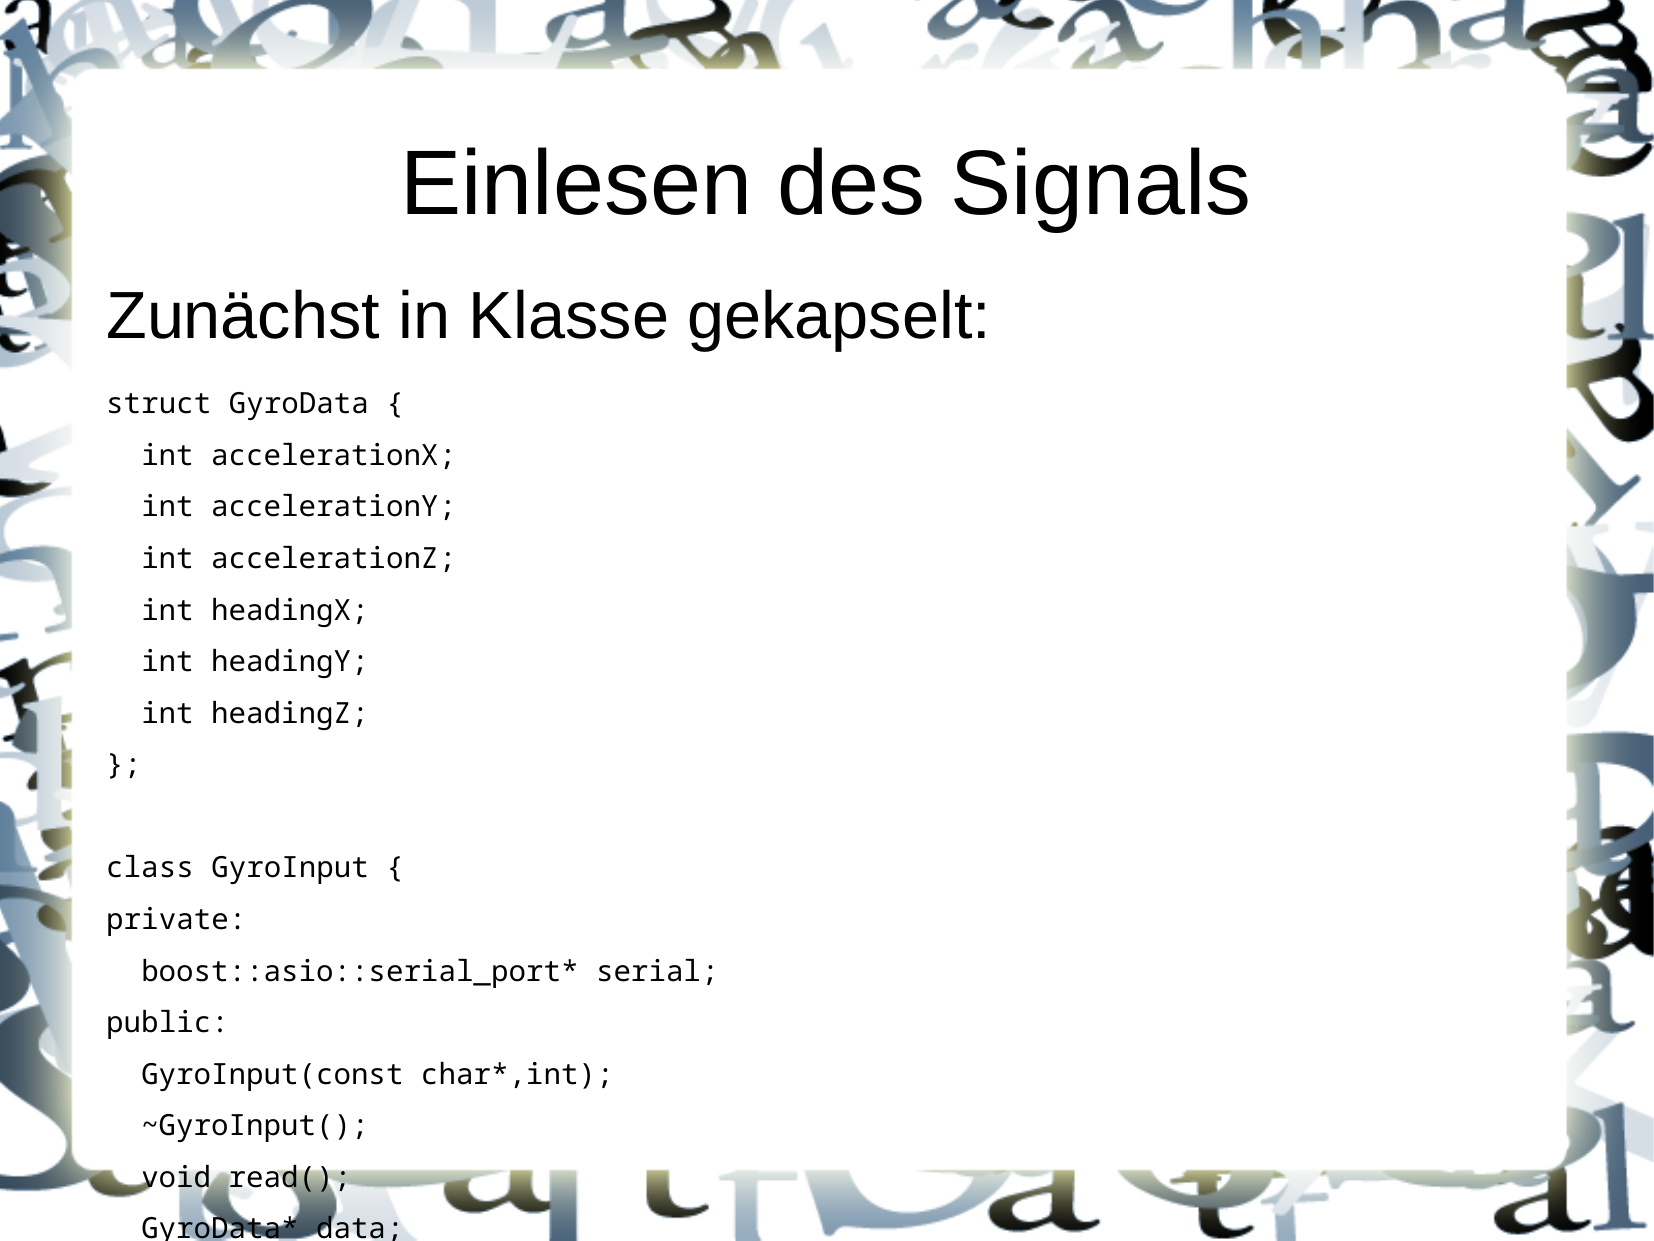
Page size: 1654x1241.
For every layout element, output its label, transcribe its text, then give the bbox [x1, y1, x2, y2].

picture [0, 0, 1654, 1241]
title Einlesen des Signals [82, 78, 1571, 287]
list Zunächst in Klasse gekapselt: struct GyroData { int accelerationX; int accelerationY; int accelerationZ; int headingX; int headingY; int headingZ; }; class GyroInput { private: boost::asio::serial_port* serial; public: GyroInput(const char*,int); ~GyroInput(); void read(); GyroData* data; }; [106, 278, 1530, 1110]
